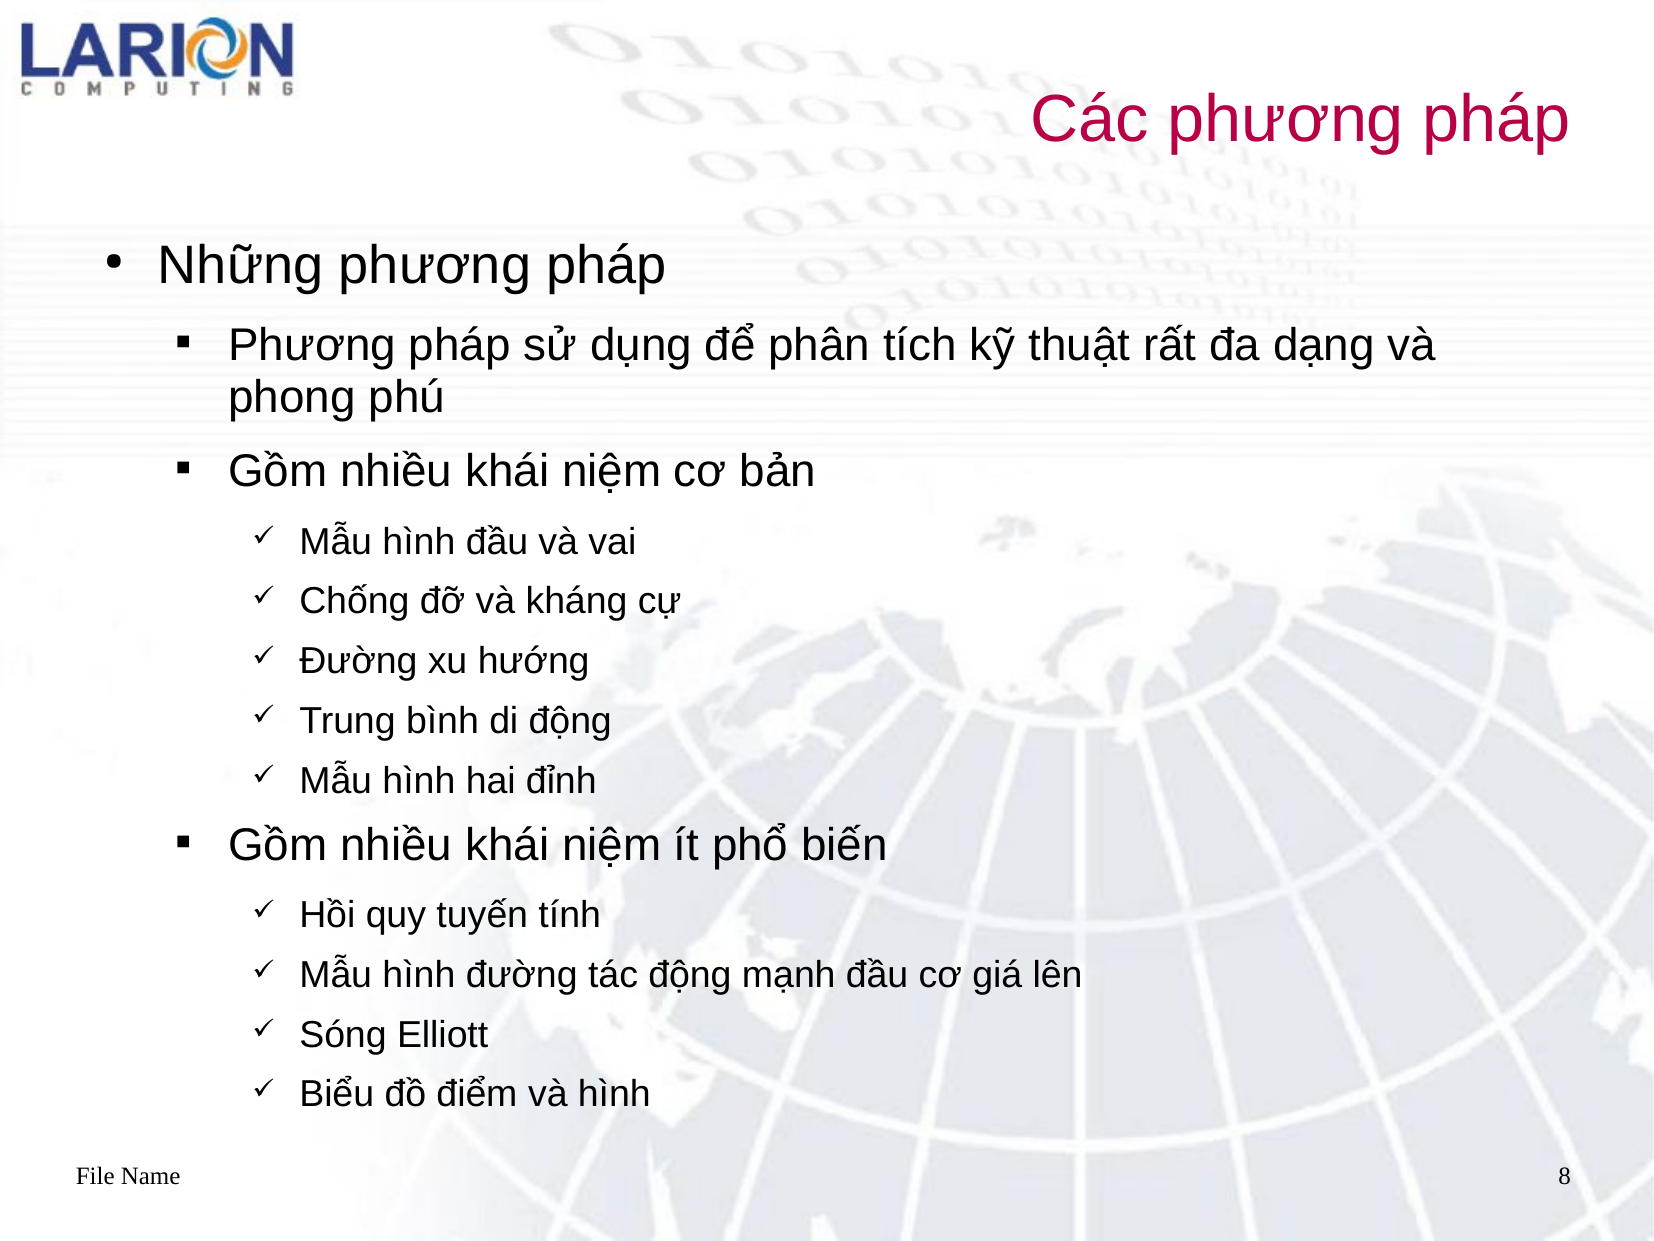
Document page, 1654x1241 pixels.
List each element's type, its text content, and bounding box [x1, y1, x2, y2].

picture [0, 0, 1654, 1241]
list Những phương pháp Phương pháp sử dụng để phân tích kỹ thuật rất đa dạng và phong phú Gồm nhiều khái niệm cơ bản Mẫu hình đầu và vai Chống đỡ và kháng cự Đường xu hướng Trung bình di động Mẫu hình hai đỉnh Gồm nhiều khái niệm ít phổ biến Hồi quy tuyến tính Mẫu hình đường tác động mạnh đầu cơ giá lên Sóng Elliott Biểu đồ điểm và hình [86, 234, 1576, 1115]
title Các phương pháp [300, 49, 1571, 188]
